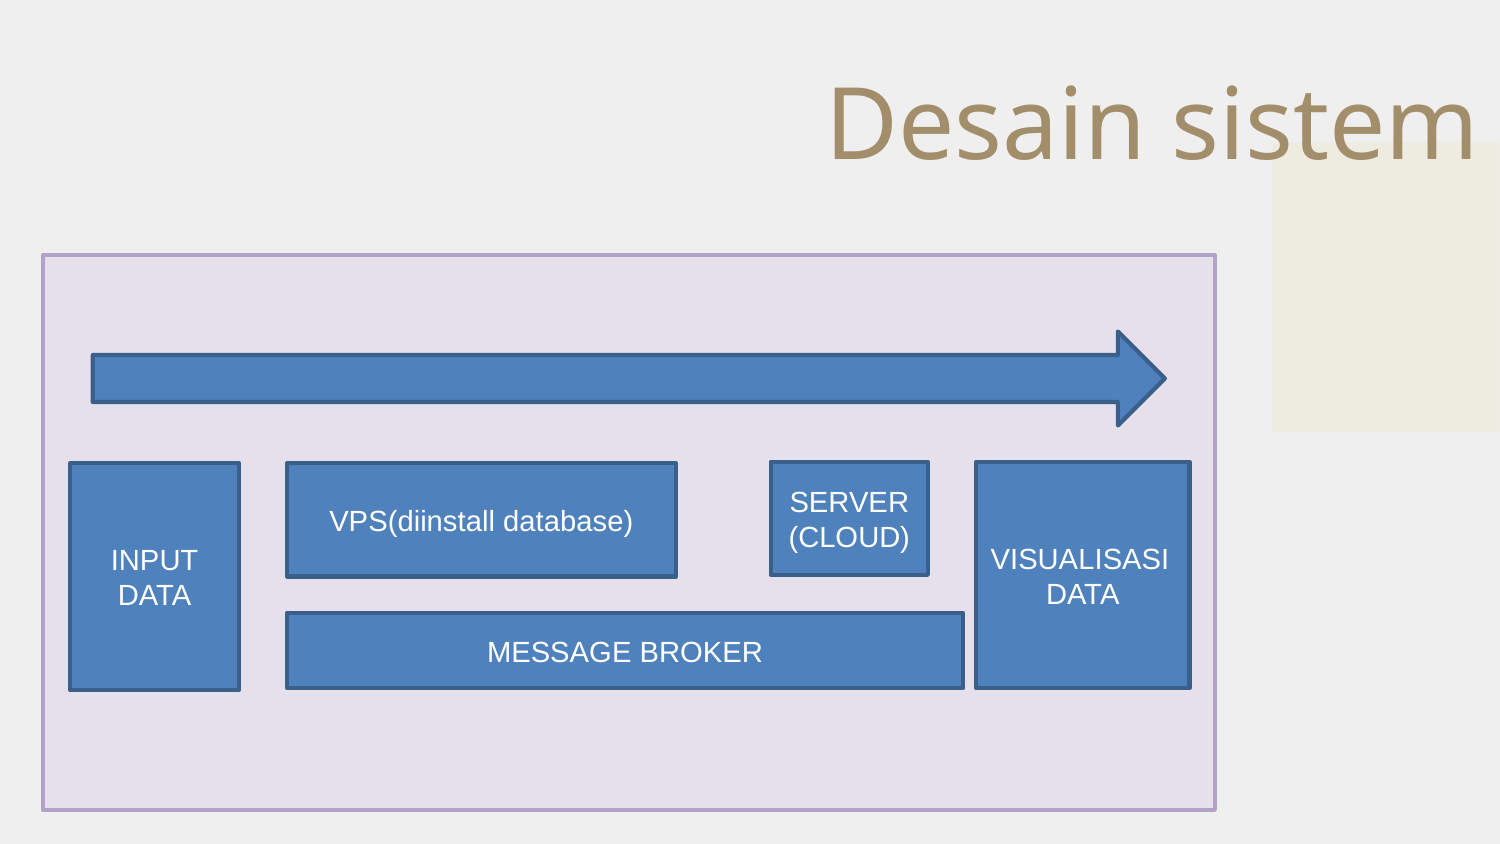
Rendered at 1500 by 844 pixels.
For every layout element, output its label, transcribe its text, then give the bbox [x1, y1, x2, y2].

text_box Desain sistem [705, 47, 1495, 195]
text_box VPS(diinstall database) [287, 463, 677, 577]
text_box VISUALISASI DATA [975, 461, 1190, 689]
text_box MESSAGE BROKER [287, 612, 964, 689]
text_box [42, 255, 1215, 810]
text_box INPUT DATA [70, 463, 239, 690]
text_box SERVER (CLOUD) [770, 461, 928, 575]
